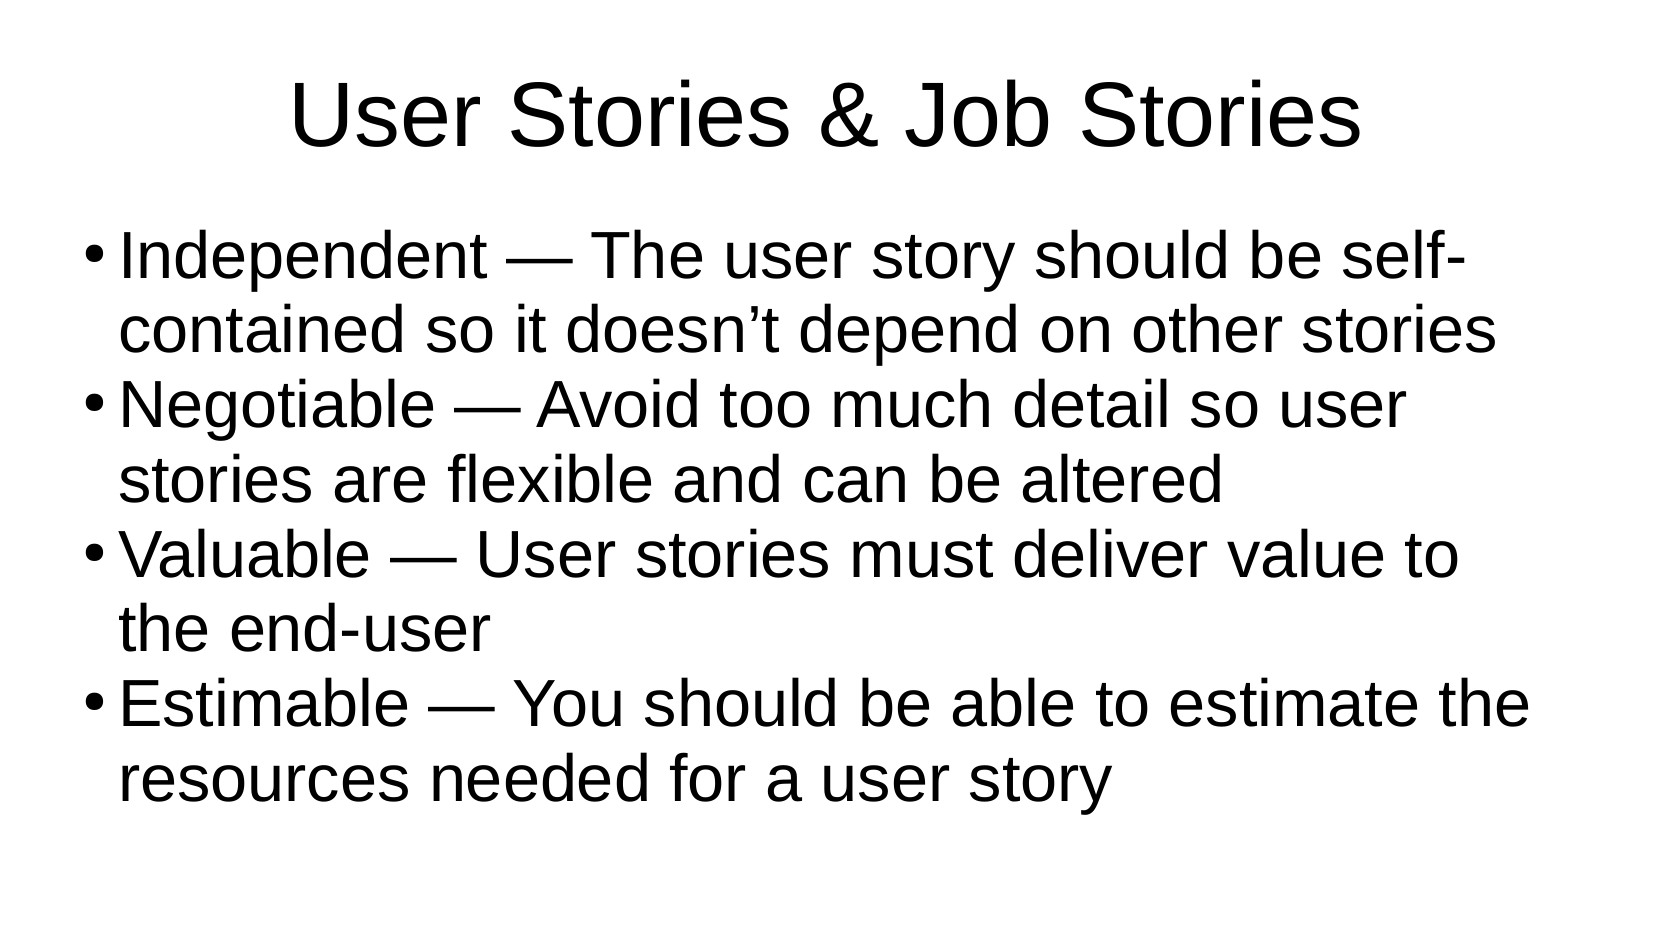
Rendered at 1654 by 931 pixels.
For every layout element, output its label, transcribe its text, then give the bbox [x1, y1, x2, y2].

subtitle Independent — The user story should be self-contained so it doesn’t depend on other stories Negotiable — Avoid too much detail so user stories are flexible and can be altered Valuable — User stories must deliver value to the end-user Estimable — You should be able to estimate the resources needed for a user story [82, 217, 1571, 816]
title User Stories & Job Stories [82, 37, 1571, 193]
